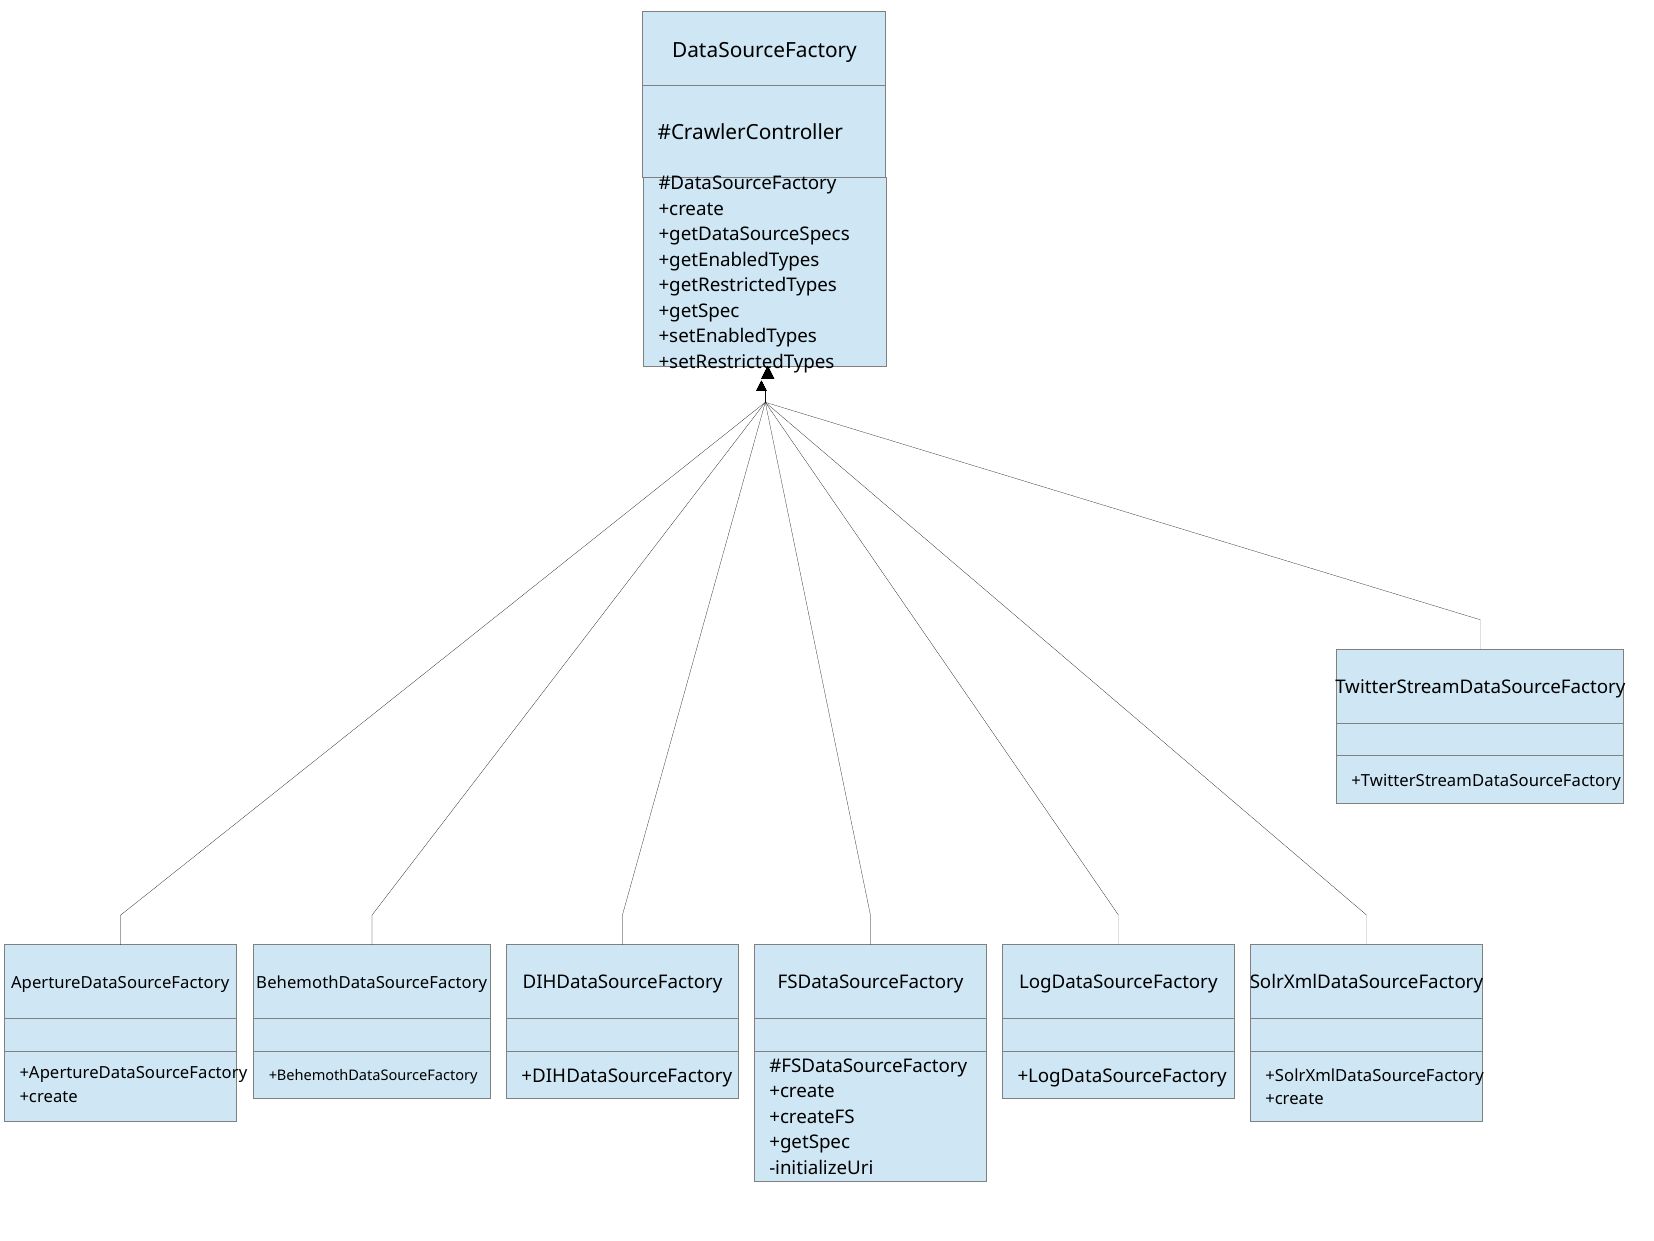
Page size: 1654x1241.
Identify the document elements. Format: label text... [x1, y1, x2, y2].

text_box BehemothDataSourceFactory [253, 944, 491, 1018]
text_box +ApertureDataSourceFactory +create [4, 1052, 237, 1122]
text_box +SolrXmlDataSourceFactory +create [1250, 1052, 1483, 1122]
text_box [1250, 1018, 1483, 1052]
text_box [4, 1018, 237, 1052]
text_box TwitterStreamDataSourceFactory [1336, 649, 1624, 723]
text_box DataSourceFactory [642, 11, 886, 86]
text_box FSDataSourceFactory [754, 944, 987, 1018]
text_box [506, 1018, 739, 1052]
text_box #DataSourceFactory +create +getDataSourceSpecs +getEnabledTypes +getRestrictedTypes +getSpec +setEnabledTypes +setRestrictedTypes [643, 177, 887, 367]
text_box [754, 1018, 987, 1052]
text_box [1336, 723, 1624, 756]
text_box DIHDataSourceFactory [506, 944, 739, 1018]
text_box ApertureDataSourceFactory [4, 944, 237, 1018]
text_box [253, 1018, 491, 1052]
text_box +TwitterStreamDataSourceFactory [1336, 756, 1624, 804]
text_box SolrXmlDataSourceFactory [1250, 944, 1483, 1018]
text_box +BehemothDataSourceFactory [253, 1052, 491, 1099]
text_box #FSDataSourceFactory +create +createFS +getSpec -initializeUri [754, 1052, 987, 1182]
text_box [1002, 1018, 1235, 1052]
text_box #CrawlerController [642, 86, 886, 178]
text_box LogDataSourceFactory [1002, 944, 1235, 1018]
text_box +LogDataSourceFactory [1002, 1052, 1235, 1099]
text_box +DIHDataSourceFactory [506, 1052, 739, 1099]
